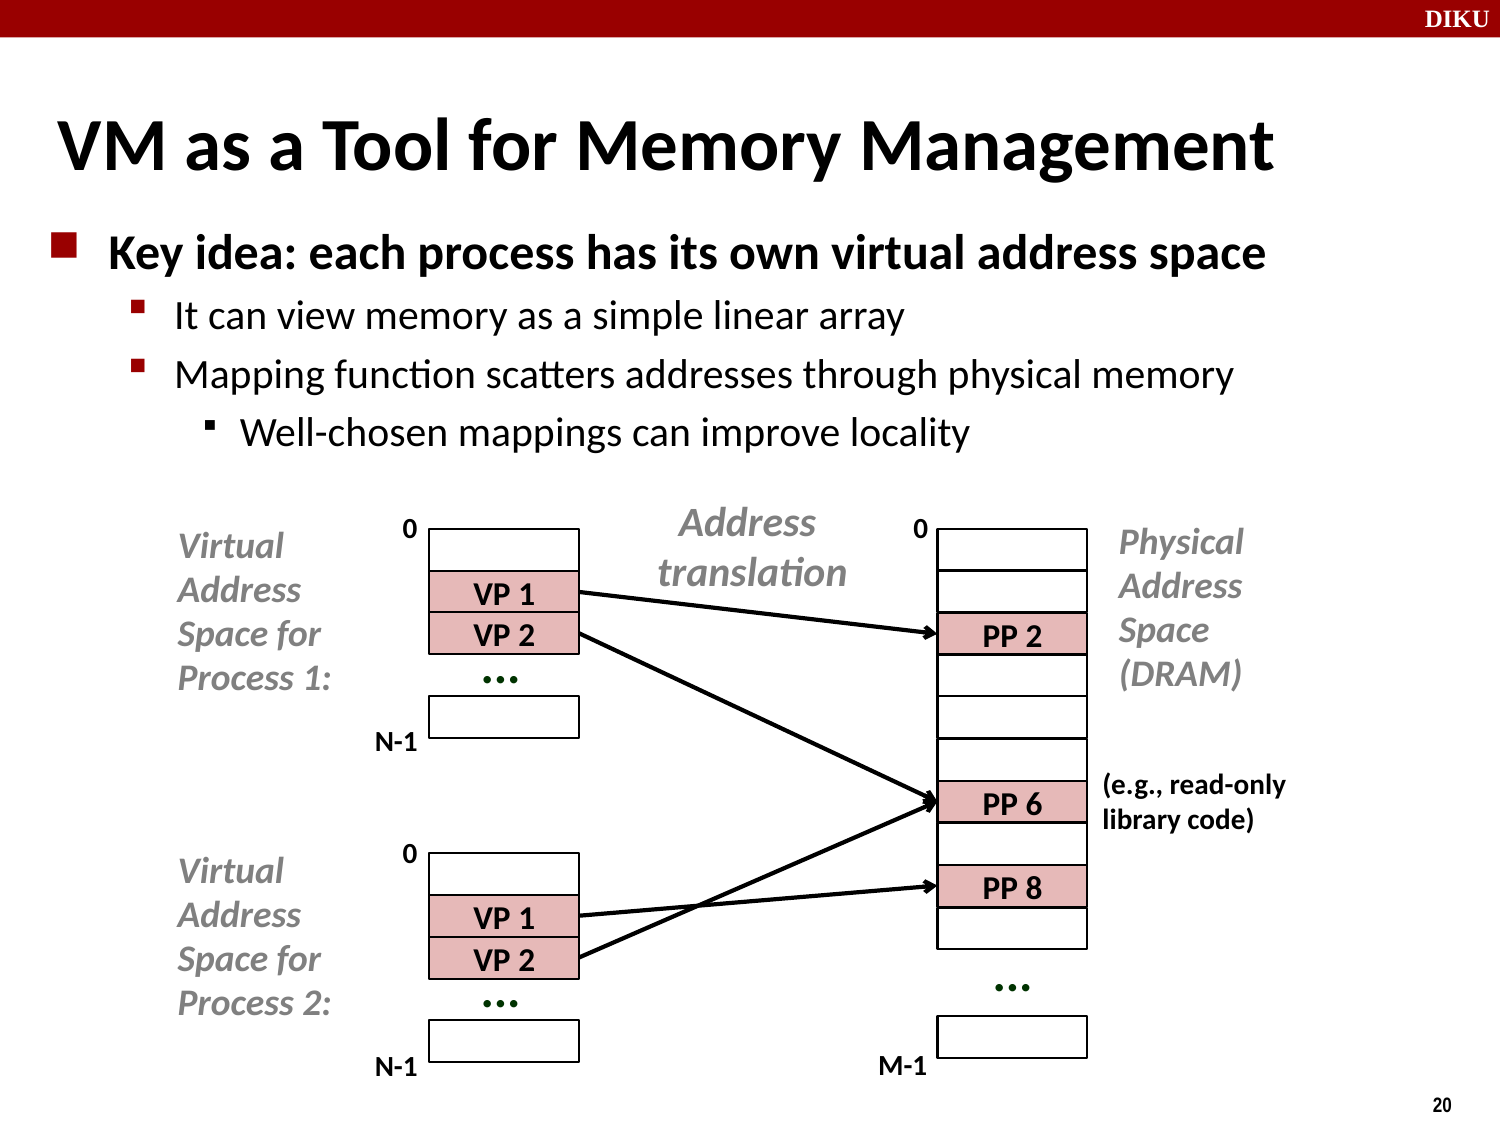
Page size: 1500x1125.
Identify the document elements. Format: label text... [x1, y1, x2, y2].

text_box N-1 [359, 716, 433, 767]
text_box N-1 [359, 1041, 433, 1092]
text_box VP 1 [429, 571, 580, 612]
text_box (e.g., read-only library code) [1088, 760, 1326, 844]
text_box PP 8 [937, 865, 1088, 907]
text_box Key idea: each process has its own virtual address space It can view memory as a simple linear array Mapping function scatters addresses through physical memory Well-chosen mappings can improve locality [37, 212, 1326, 419]
text_box VP 2 [429, 936, 580, 979]
text_box Virtual Address Space for Process 2: [162, 841, 388, 1033]
text_box 0 [898, 503, 944, 553]
text_box M-1 [863, 1040, 943, 1091]
text_box Address translation [642, 487, 863, 603]
text_box PP 2 [937, 612, 1088, 653]
text_box 0 [387, 503, 433, 553]
text_box ... [465, 957, 536, 1033]
text_box ... [465, 633, 536, 708]
text_box Virtual Address Space for Process 1: [162, 516, 388, 708]
text_box ... [977, 941, 1048, 1017]
text_box 0 [387, 828, 433, 878]
text_box VM as a Tool for Memory Management [43, 93, 1456, 188]
text_box PP 6 [937, 780, 1088, 822]
text_box VP 1 [429, 895, 580, 936]
text_box Physical Address Space (DRAM) [1104, 511, 1280, 704]
text_box VP 2 [429, 612, 580, 655]
